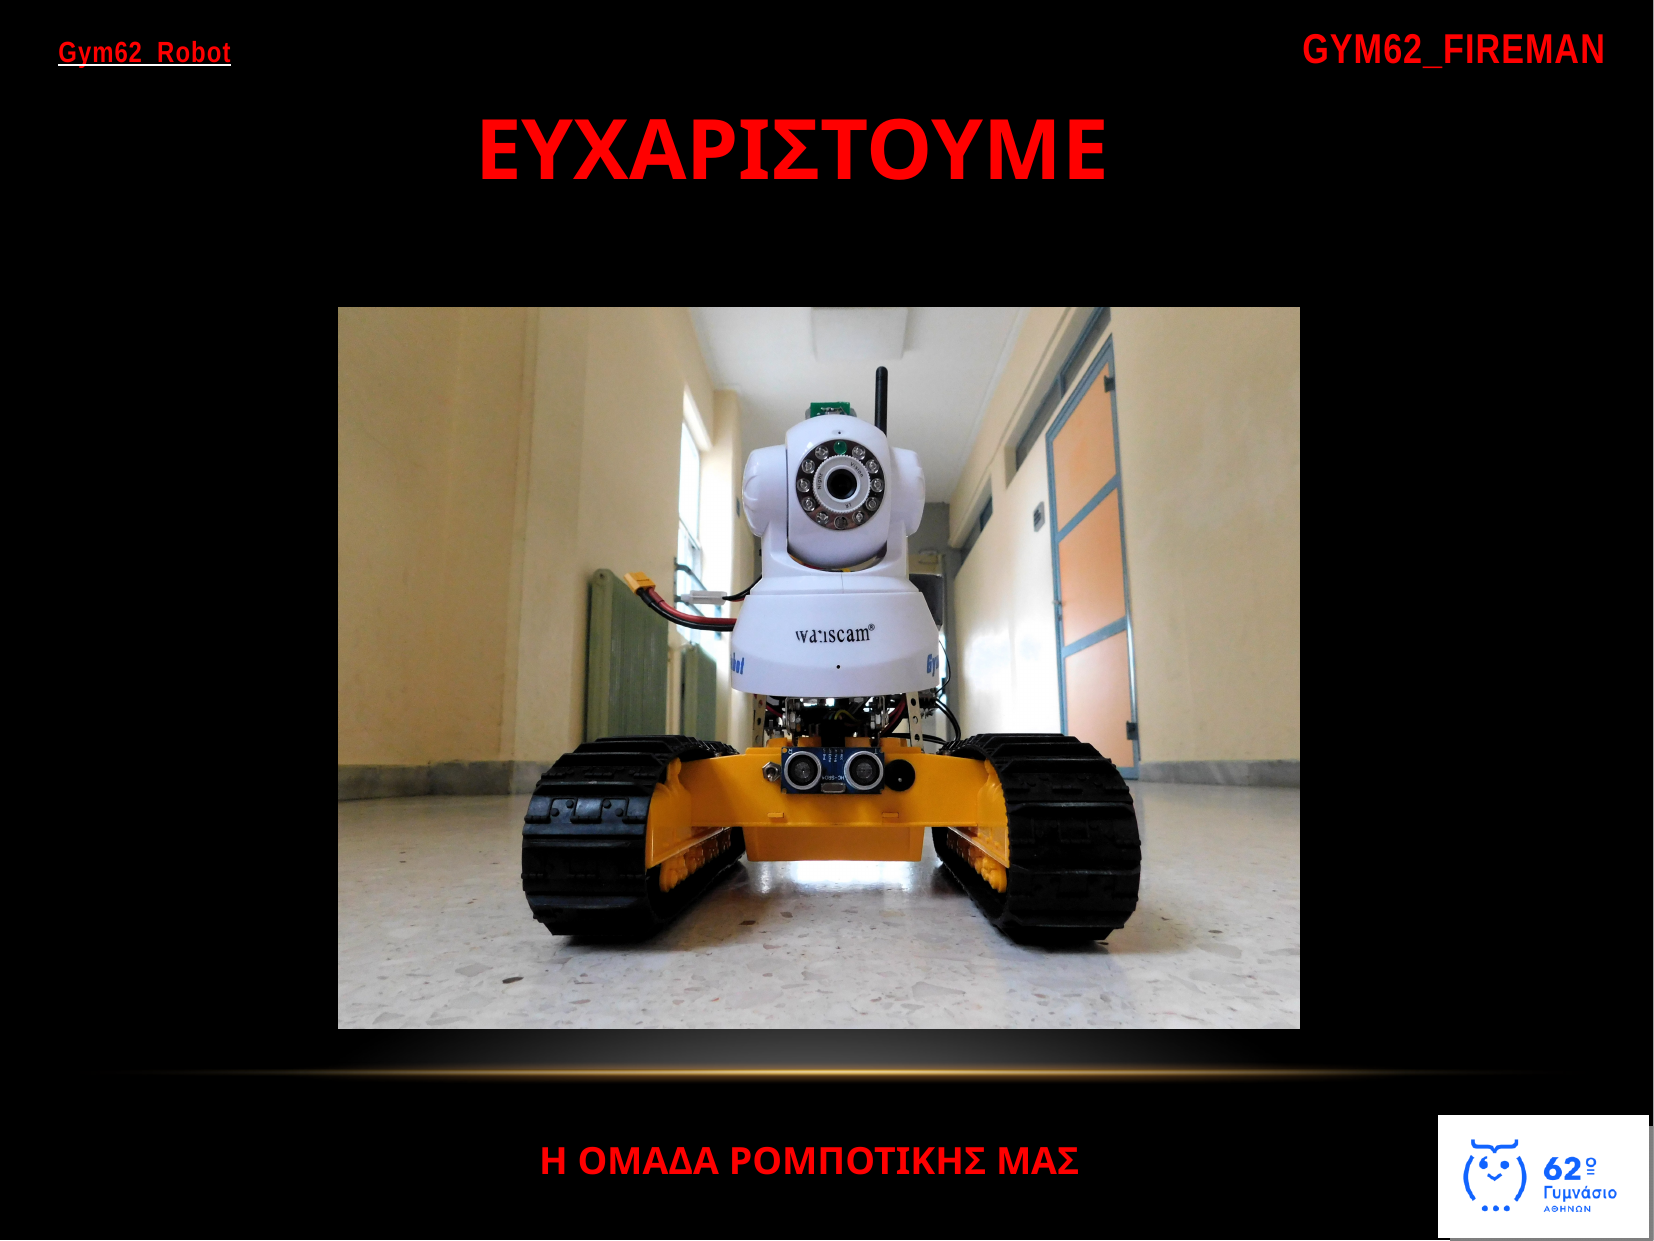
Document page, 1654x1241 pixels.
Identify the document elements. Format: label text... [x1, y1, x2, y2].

text_box Η ΟΜΑΔΑ ΡΟΜΠΟΤΙΚΗΣ ΜΑΣ [358, 1129, 1261, 1196]
text_box Gym62_Robot [27, 6, 262, 76]
text_box ΕΥΧΑΡΙΣΤΟΥΜΕ [261, 88, 1323, 216]
text_box Gym62_FireMan [1260, 10, 1647, 80]
picture [0, 0, 1654, 1240]
